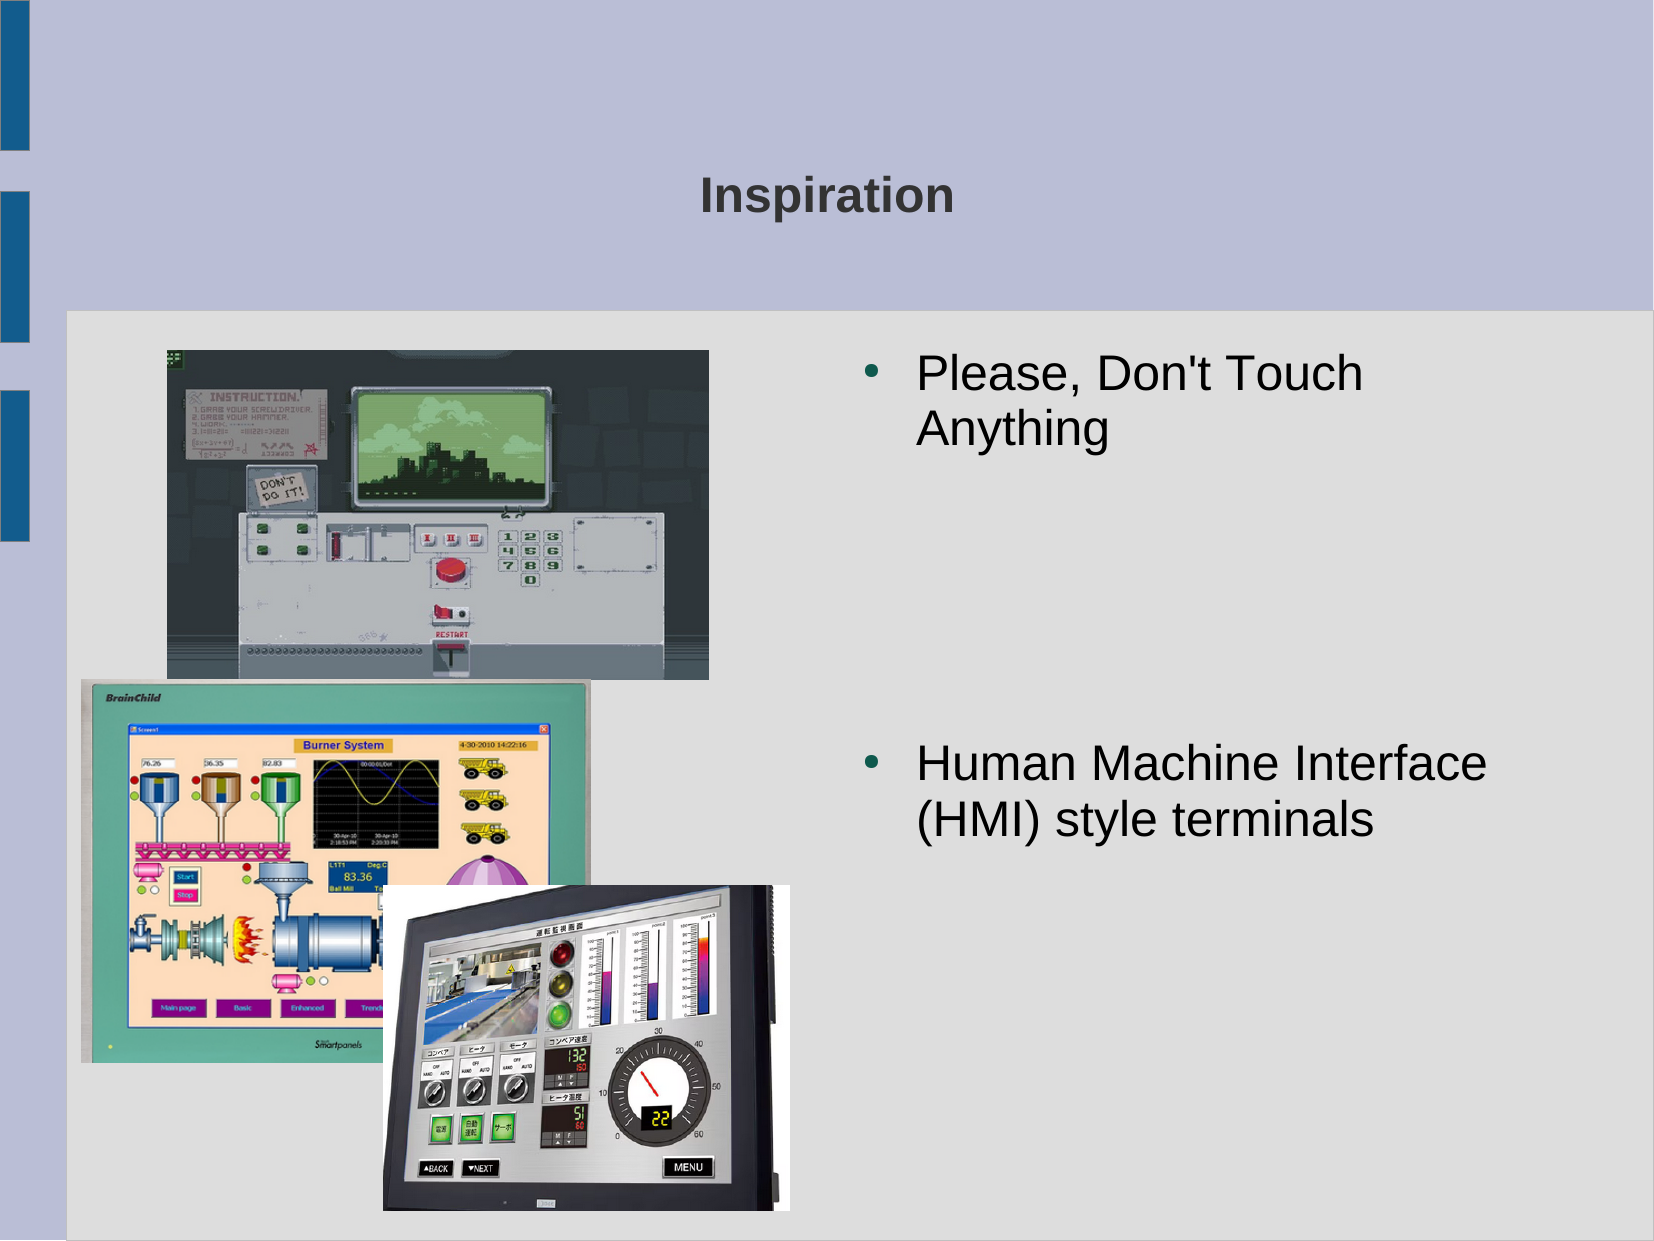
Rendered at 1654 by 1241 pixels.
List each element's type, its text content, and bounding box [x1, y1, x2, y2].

list Please, Don't Touch Anything Human Machine Interface (HMI) style terminals [845, 344, 1535, 1127]
title Inspiration [121, 91, 1534, 299]
picture [81, 350, 790, 1211]
